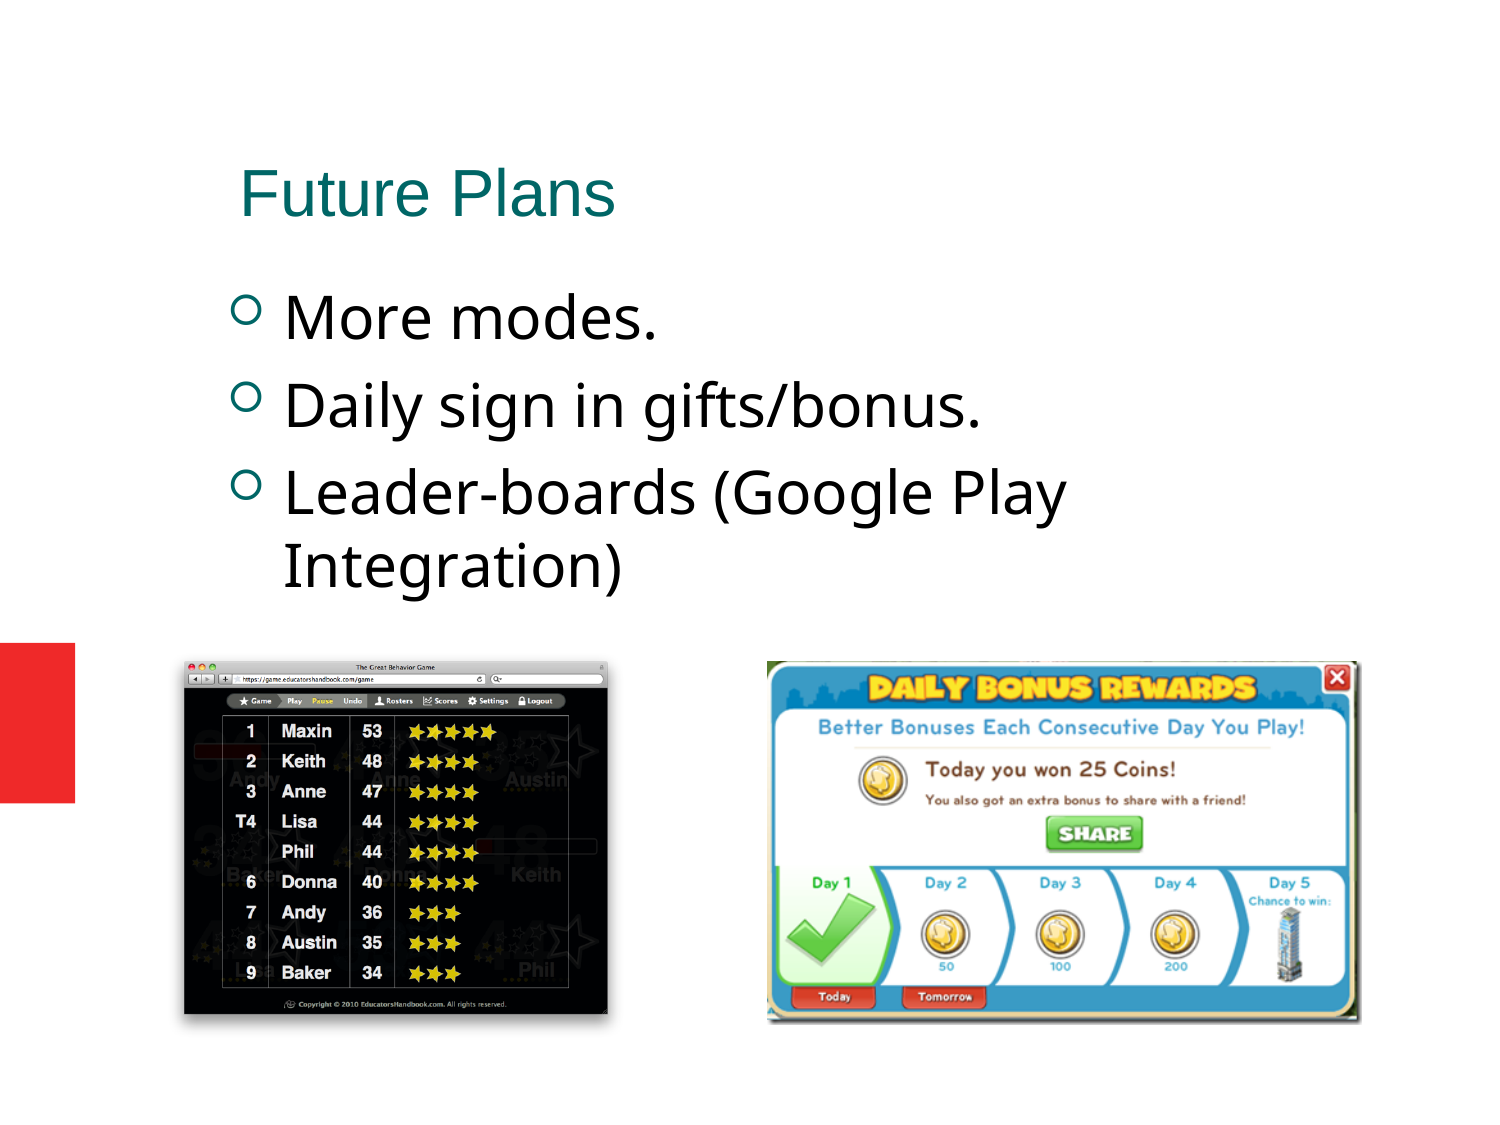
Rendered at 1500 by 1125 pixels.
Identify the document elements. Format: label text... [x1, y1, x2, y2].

picture [767, 661, 1362, 1026]
text_box Future Plans [224, 49, 1425, 237]
text_box More modes. Daily sign in gifts/bonus. Leader-boards (Google Play Integration) [212, 271, 1351, 995]
picture [164, 649, 627, 1041]
